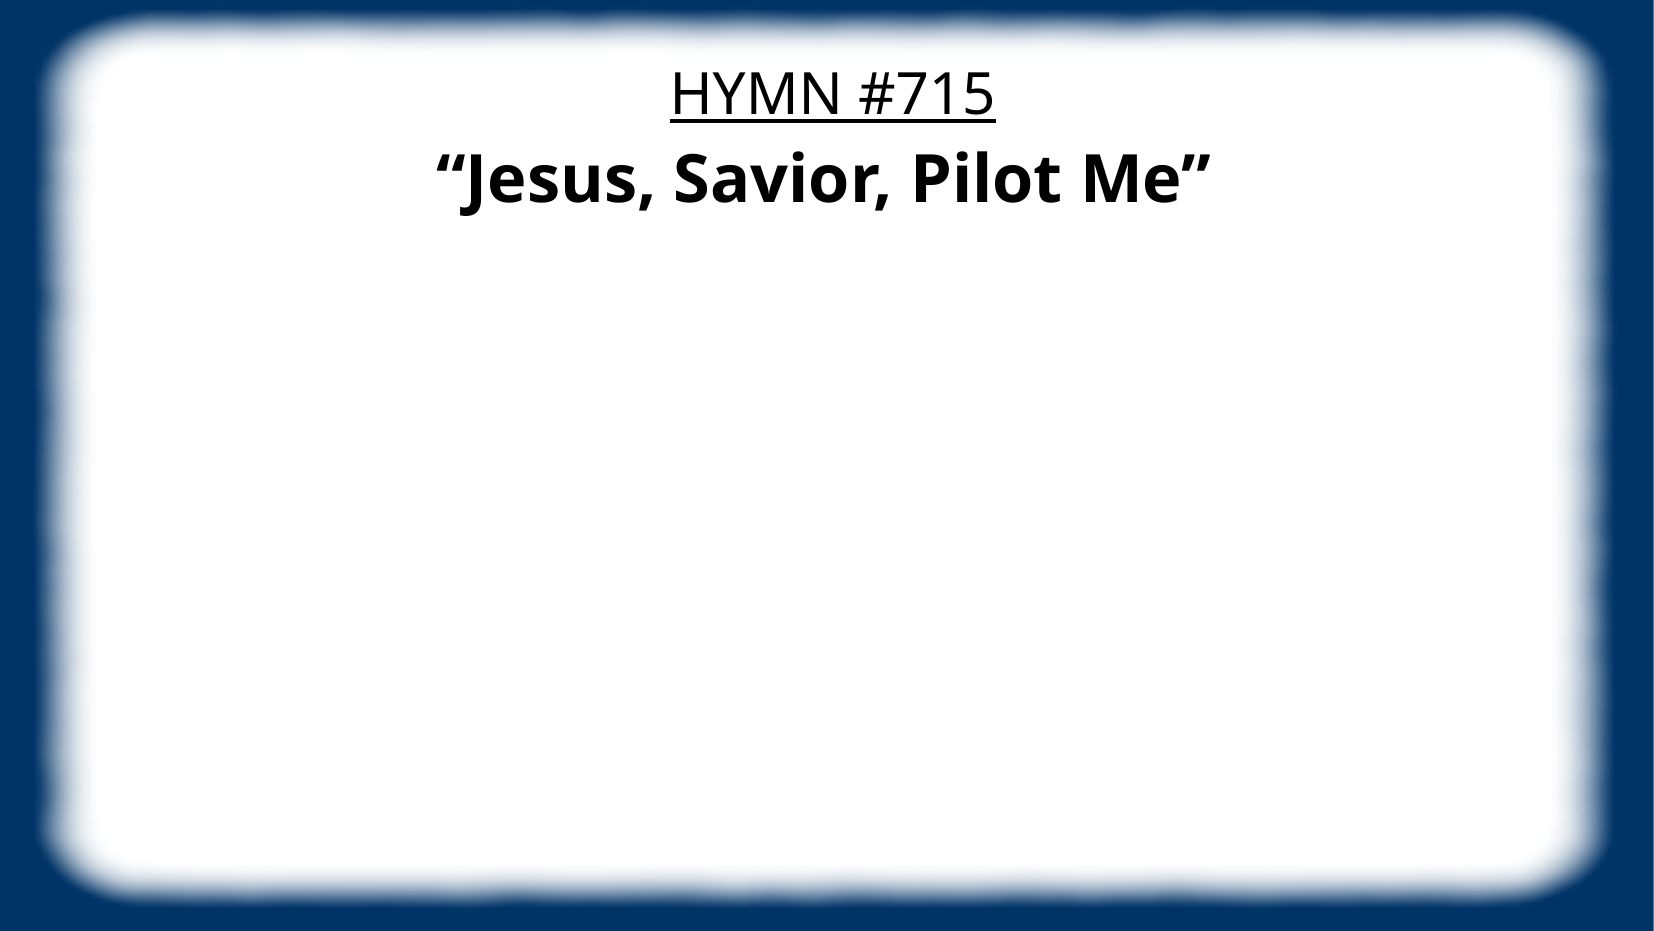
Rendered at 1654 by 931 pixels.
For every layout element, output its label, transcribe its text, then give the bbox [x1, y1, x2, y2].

picture [0, 0, 1654, 931]
text_box HYMN #715 “Jesus, Savior, Pilot Me” [90, 45, 1576, 226]
